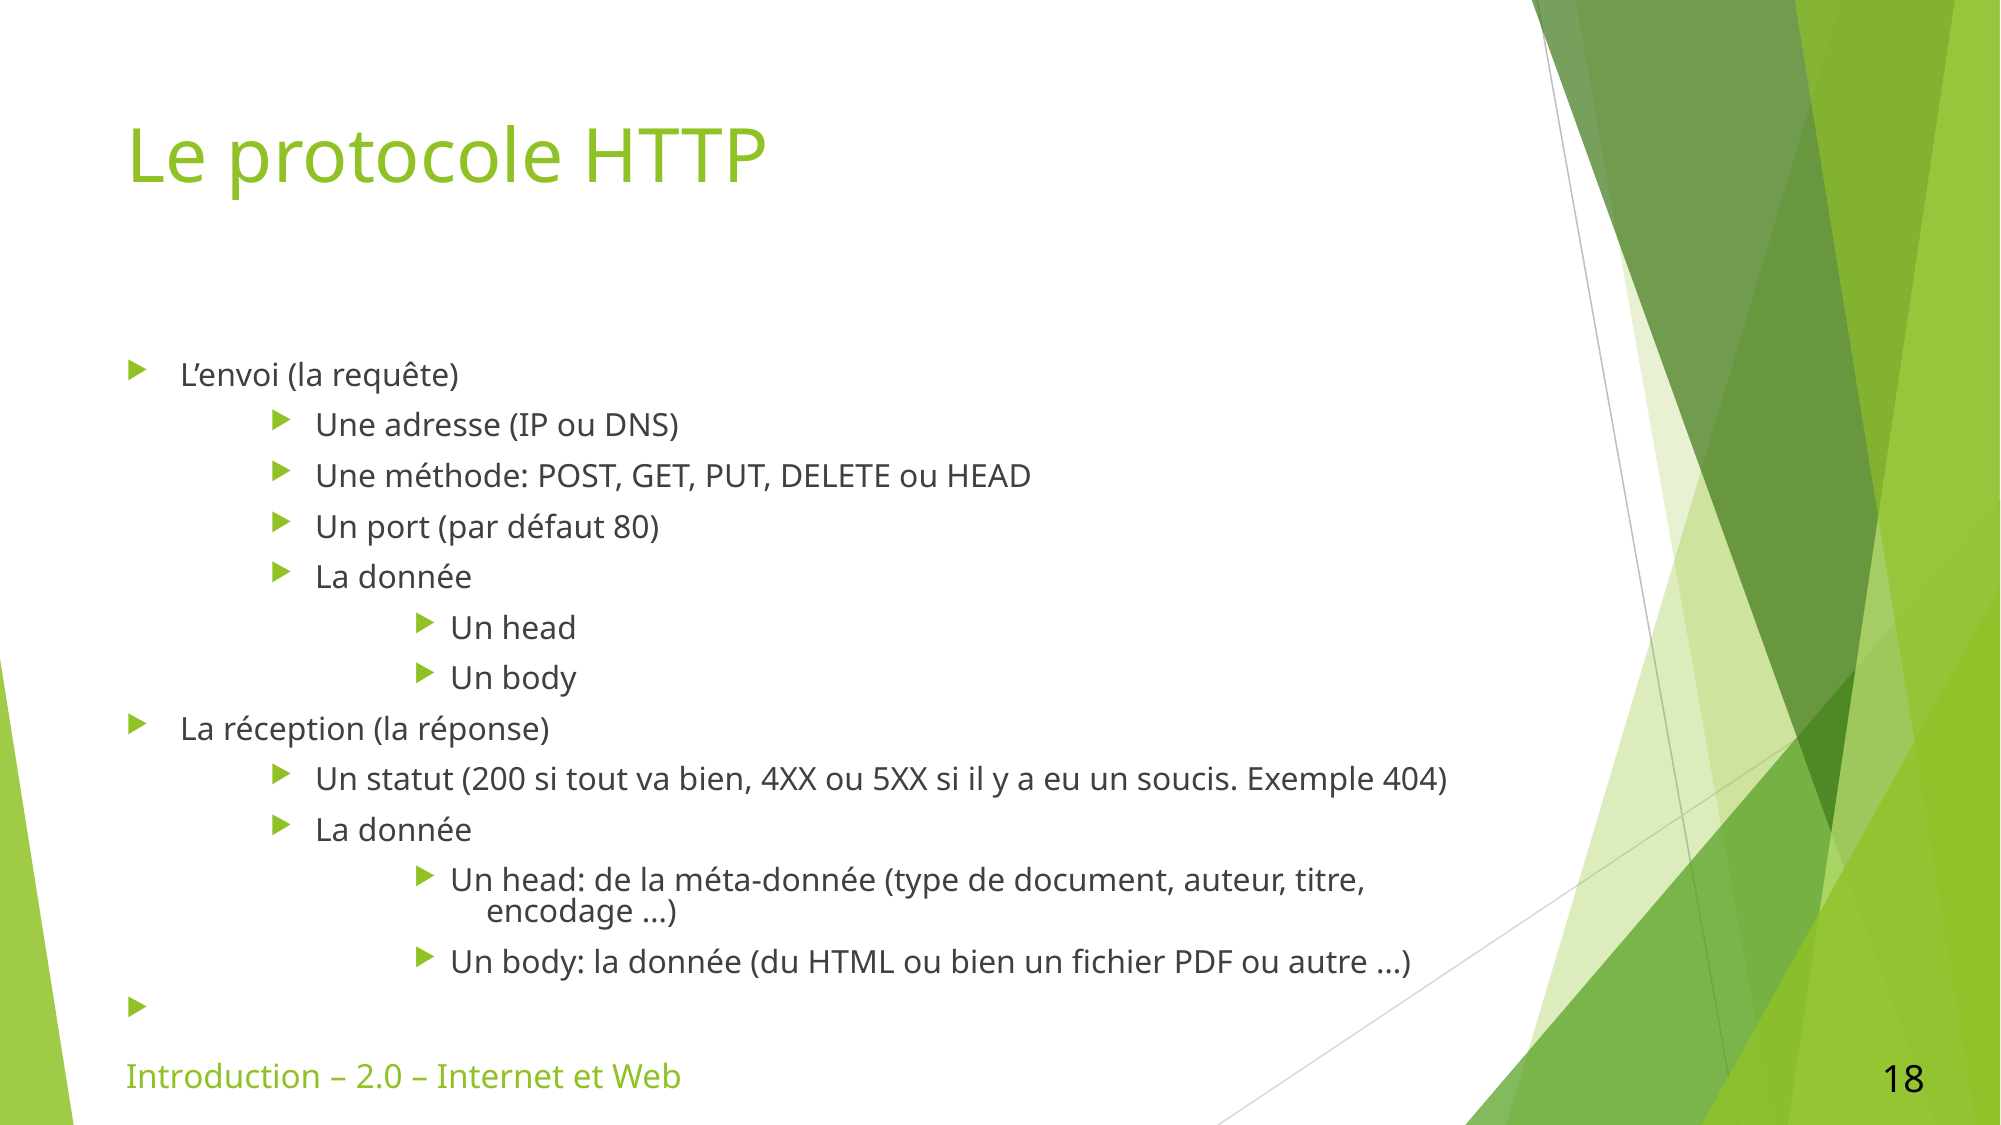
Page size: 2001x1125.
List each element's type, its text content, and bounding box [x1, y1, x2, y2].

title Le protocole HTTP [111, 99, 1522, 317]
text_box [1866, 1047, 1979, 1108]
list L’envoi (la requête) Une adresse (IP ou DNS) Une méthode: POST, GET, PUT, DELETE ou HEAD Un port (par défaut 80) La donnée Un head Un body La réception (la réponse) Un statut (200 si tout va bien, 4XX ou 5XX si il y a eu un soucis. Exemple 404) La donnée Un head: de la méta-donnée (type de document, auteur, titre, encodage …) Un body: la donnée (du HTML ou bien un fichier PDF ou autre …) [111, 354, 1522, 992]
text_box Introduction – 2.0 – Internet et Web [111, 1047, 1094, 1109]
